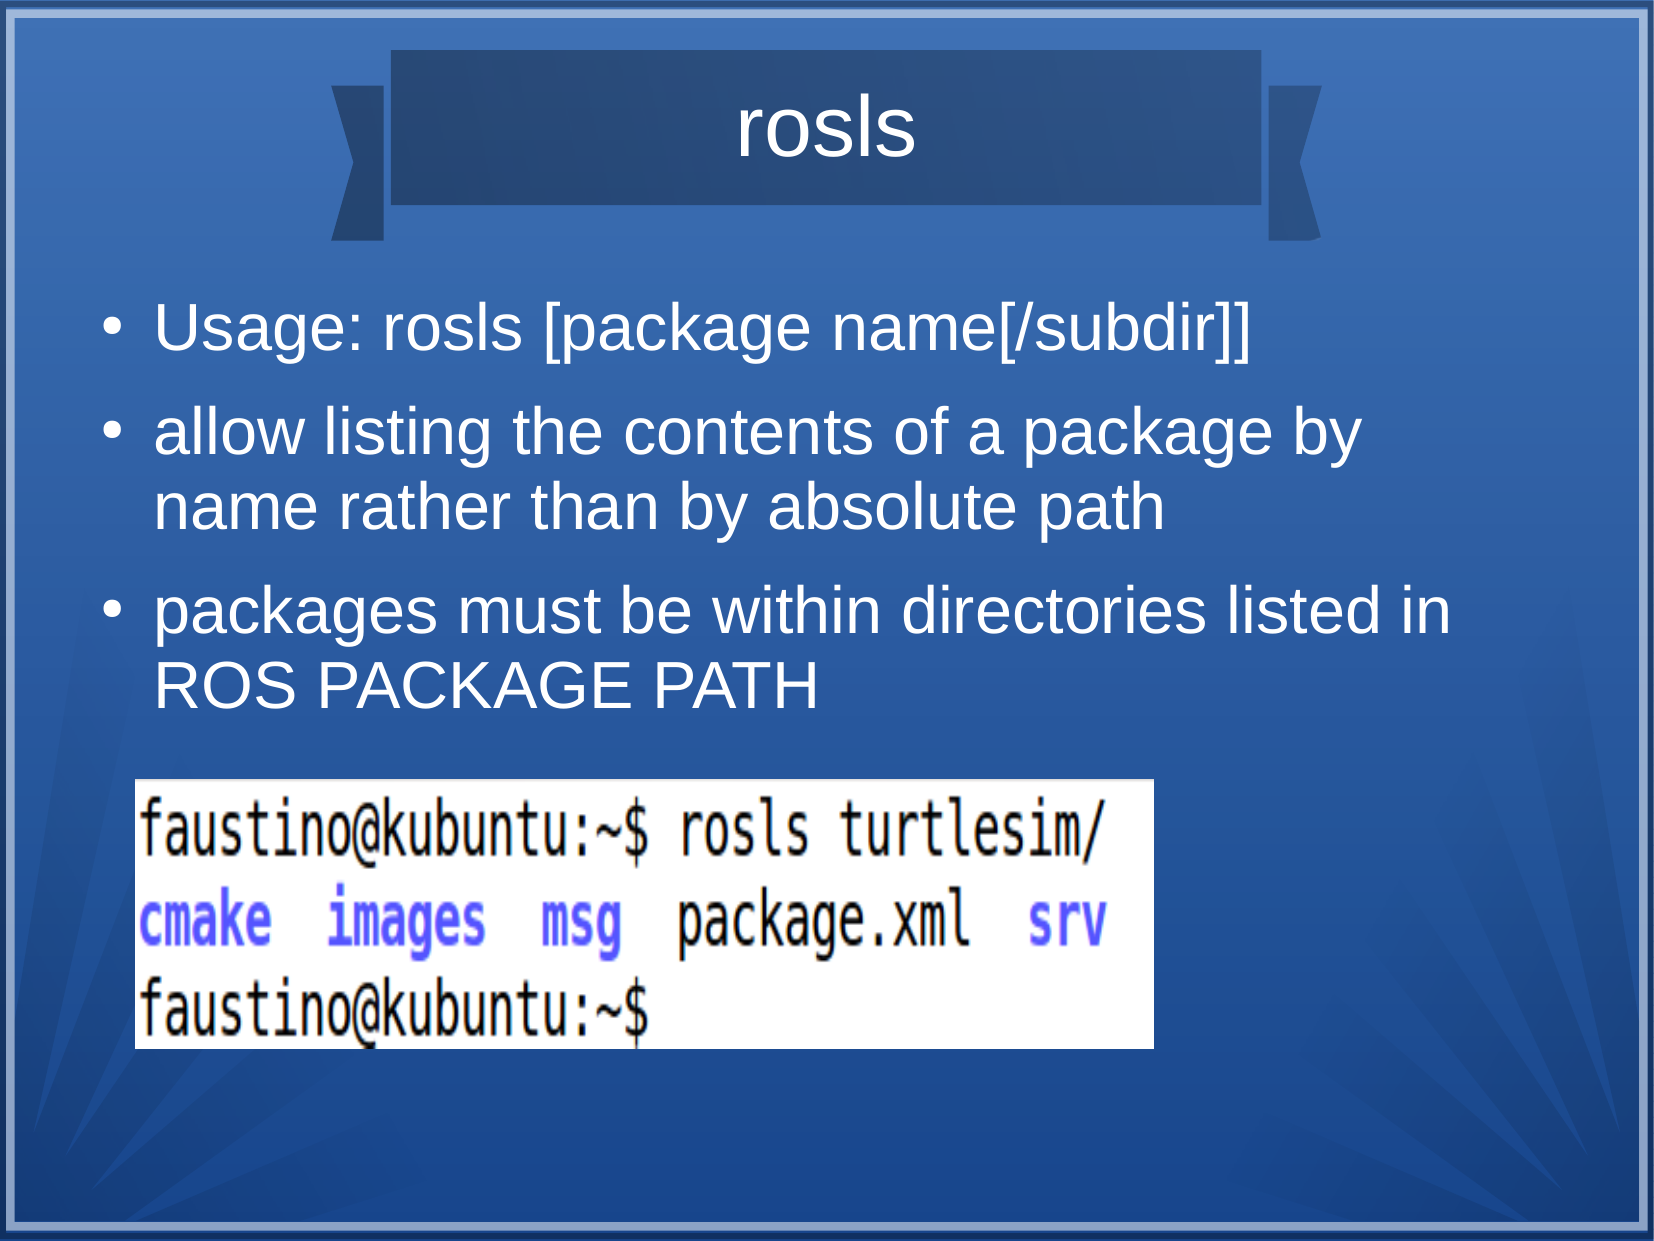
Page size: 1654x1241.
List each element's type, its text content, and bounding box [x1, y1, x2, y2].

picture [135, 779, 1154, 1049]
list Usage: rosls [package name[/subdir]] allow listing the contents of a package by name rather than by absolute path packages must be within directories listed in ROS PACKAGE PATH [82, 290, 1538, 1241]
title rosls [389, 49, 1264, 205]
